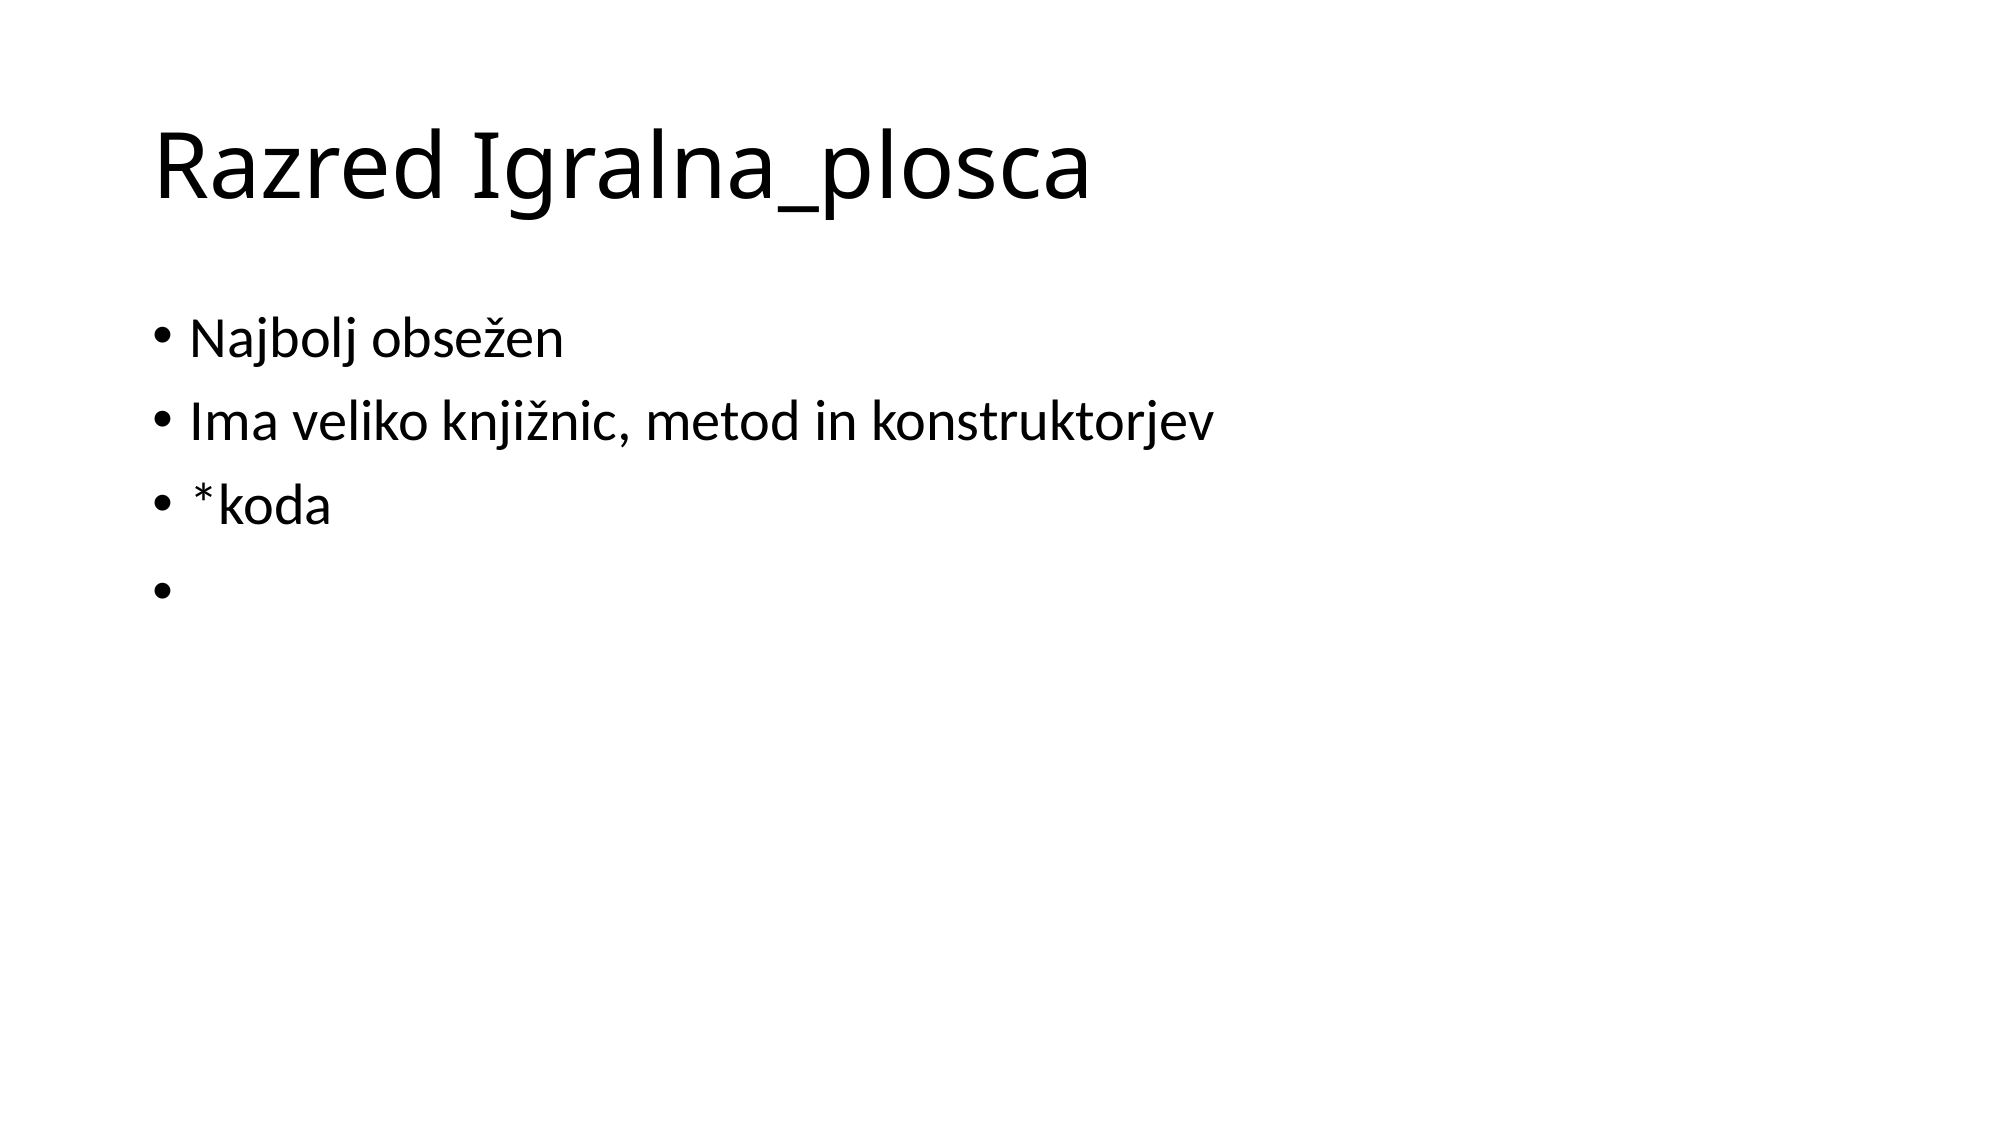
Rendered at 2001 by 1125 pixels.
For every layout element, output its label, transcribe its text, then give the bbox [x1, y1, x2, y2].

list Najbolj obsežen Ima veliko knjižnic, metod in konstruktorjev *koda [137, 299, 1863, 1014]
title Razred Igralna_plosca [137, 59, 1863, 278]
